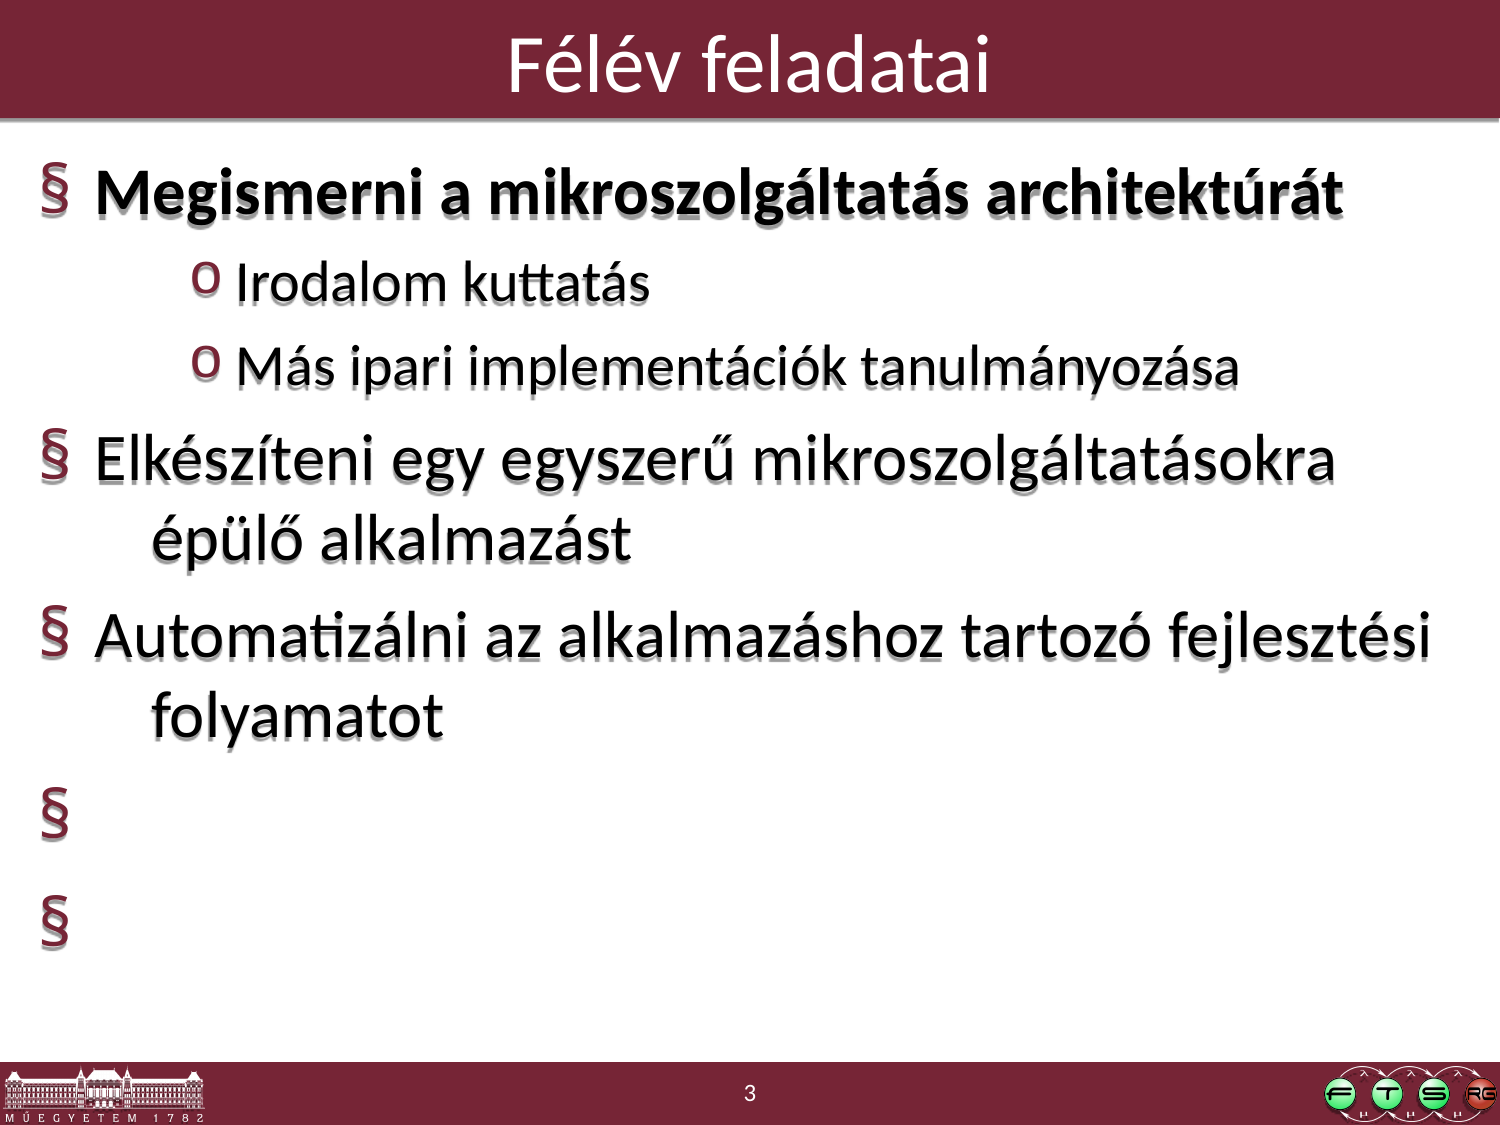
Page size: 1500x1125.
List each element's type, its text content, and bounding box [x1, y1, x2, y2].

text_box 3 [581, 1061, 919, 1122]
list Megismerni a mikroszolgáltatás architektúrát Irodalom kuttatás Más ipari implementációk tanulmányozása Elkészíteni egy egyszerű mikroszolgáltatásokra épülő alkalmazást Automatizálni az alkalmazáshoz tartozó fejlesztési folyamatot [23, 140, 1477, 1048]
title Félév feladatai [0, 0, 1500, 119]
